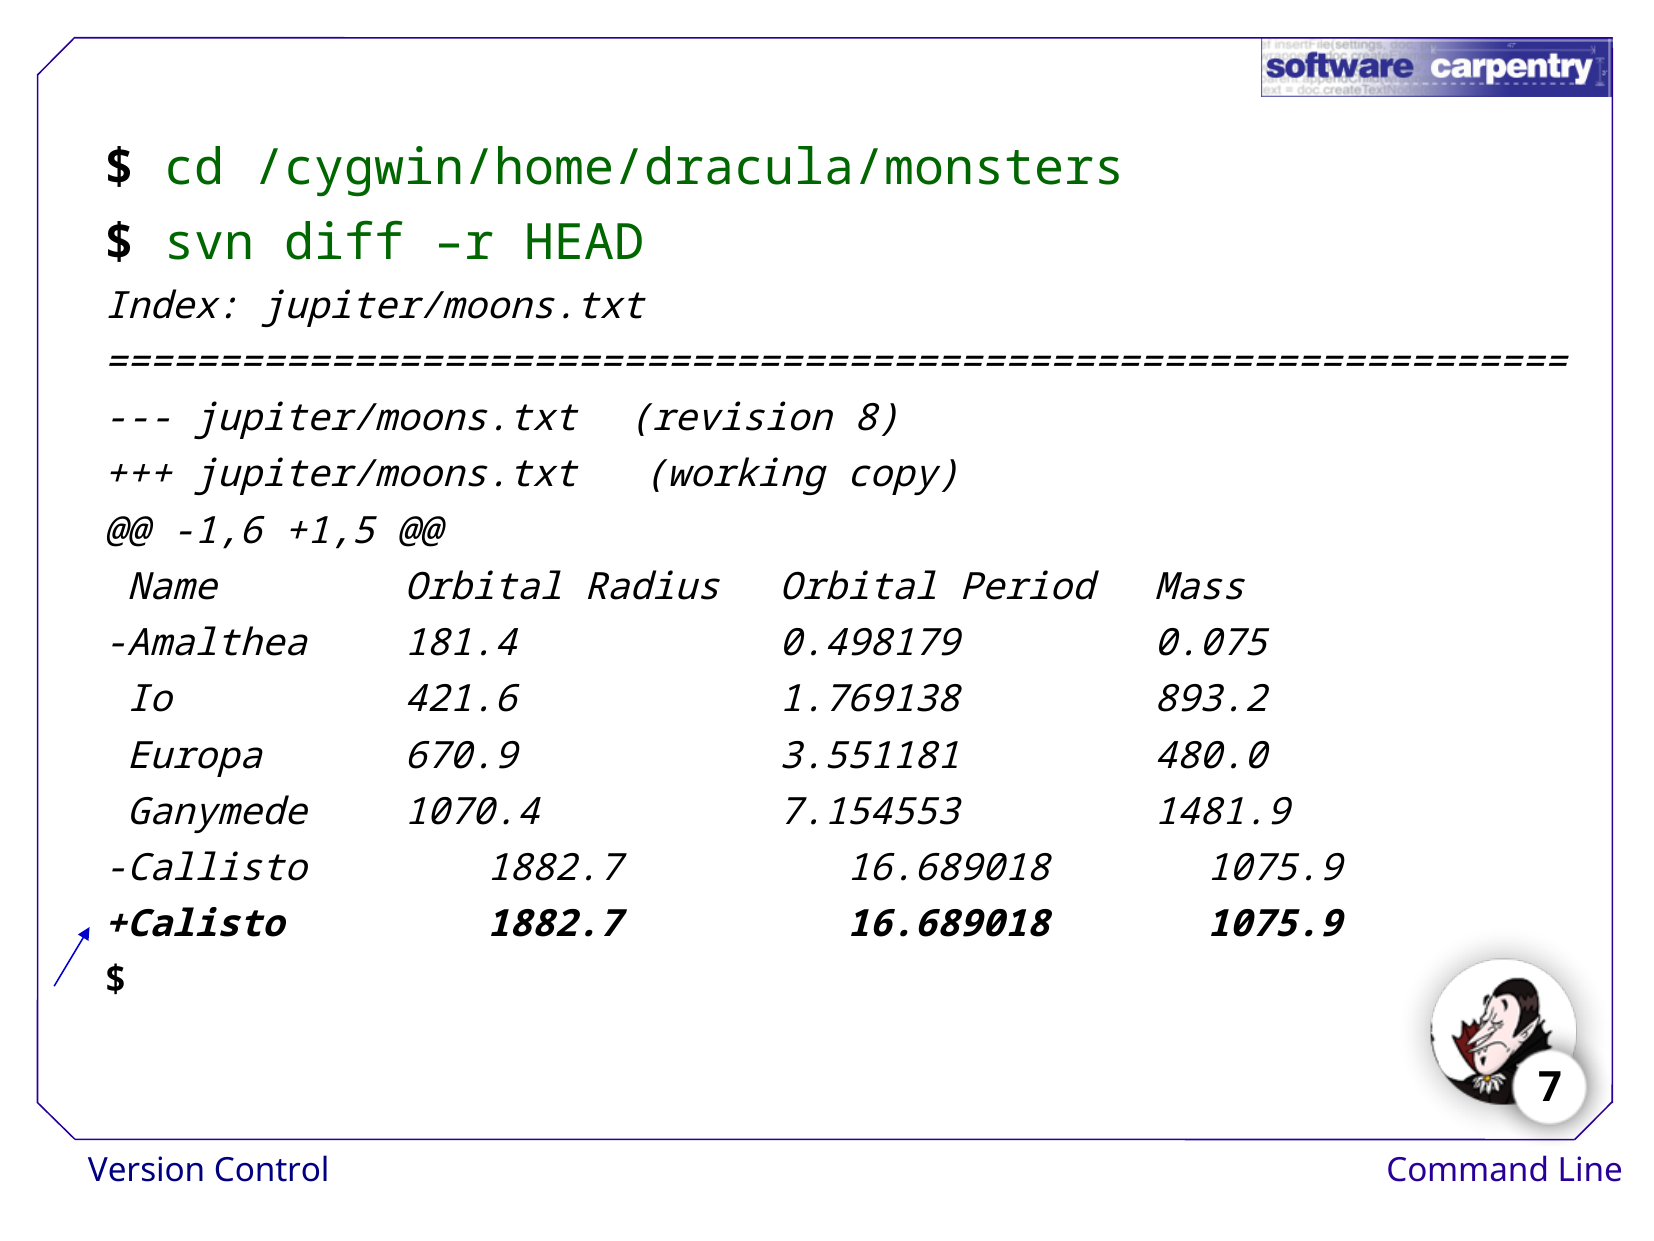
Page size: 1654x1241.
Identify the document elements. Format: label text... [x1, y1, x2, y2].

text_box $ cd /cygwin/home/dracula/monsters $ svn diff –r HEAD Index: jupiter/moons.txt ================================================================= --- jupiter/moons.txt (revision 8) +++ jupiter/moons.txt (working copy) @@ -1,6 +1,5 @@ Name Orbital Radius Orbital Period Mass -Amalthea 181.4 0.498179 0.075 Io 421.6 1.769138 893.2 Europa 670.9 3.551181 480.0 Ganymede 1070.4 7.154553 1481.9 -Callisto 1882.7 16.689018 1075.9 +Calisto 1882.7 16.689018 1075.9 $ [89, 112, 1572, 1036]
picture [1261, 39, 1613, 97]
text_box 7 [1505, 1057, 1595, 1119]
picture [1393, 926, 1618, 1146]
